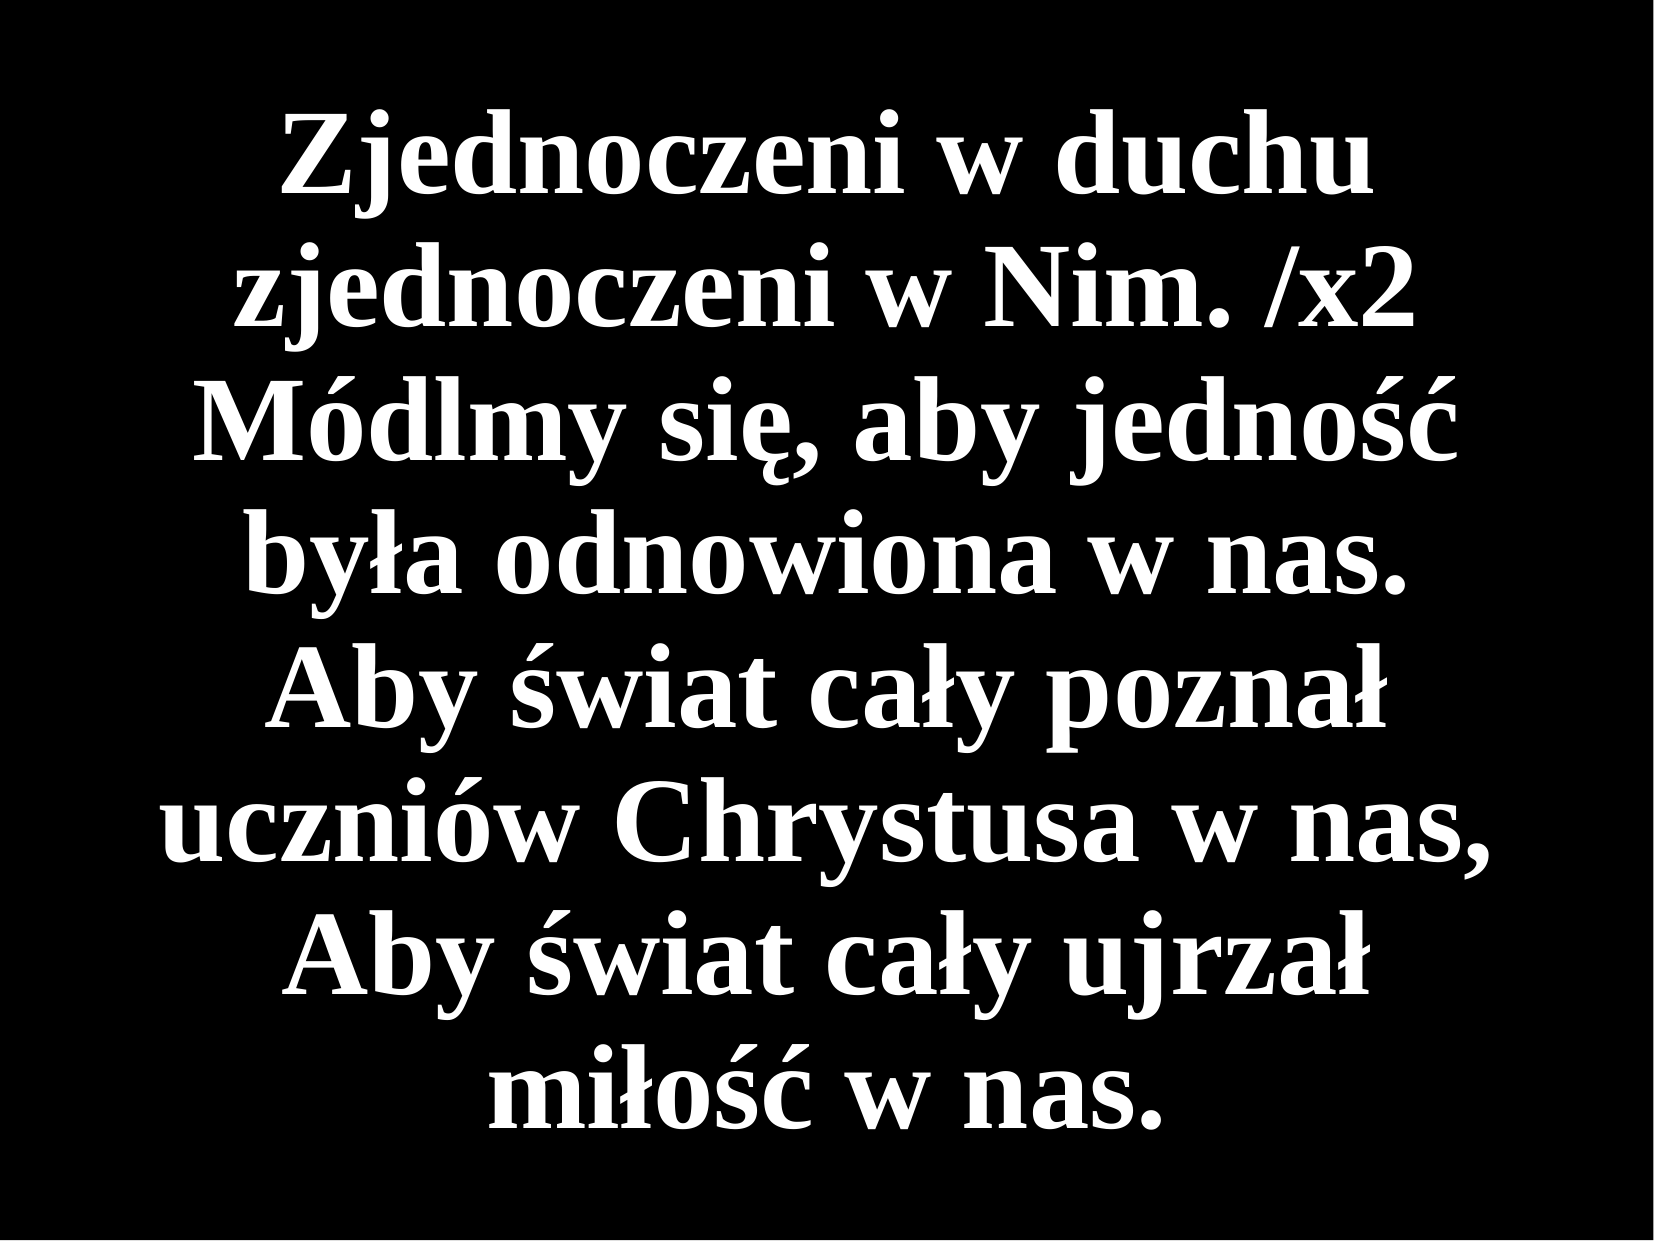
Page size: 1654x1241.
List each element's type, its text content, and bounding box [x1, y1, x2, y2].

title Zjednoczeni w duchu zjednoczeni w Nim. /x2 Módlmy się, aby jedność była odnowiona w nas. Aby świat cały poznał uczniów Chrystusa w nas, Aby świat cały ujrzał miłość w nas. [0, 0, 1654, 1241]
